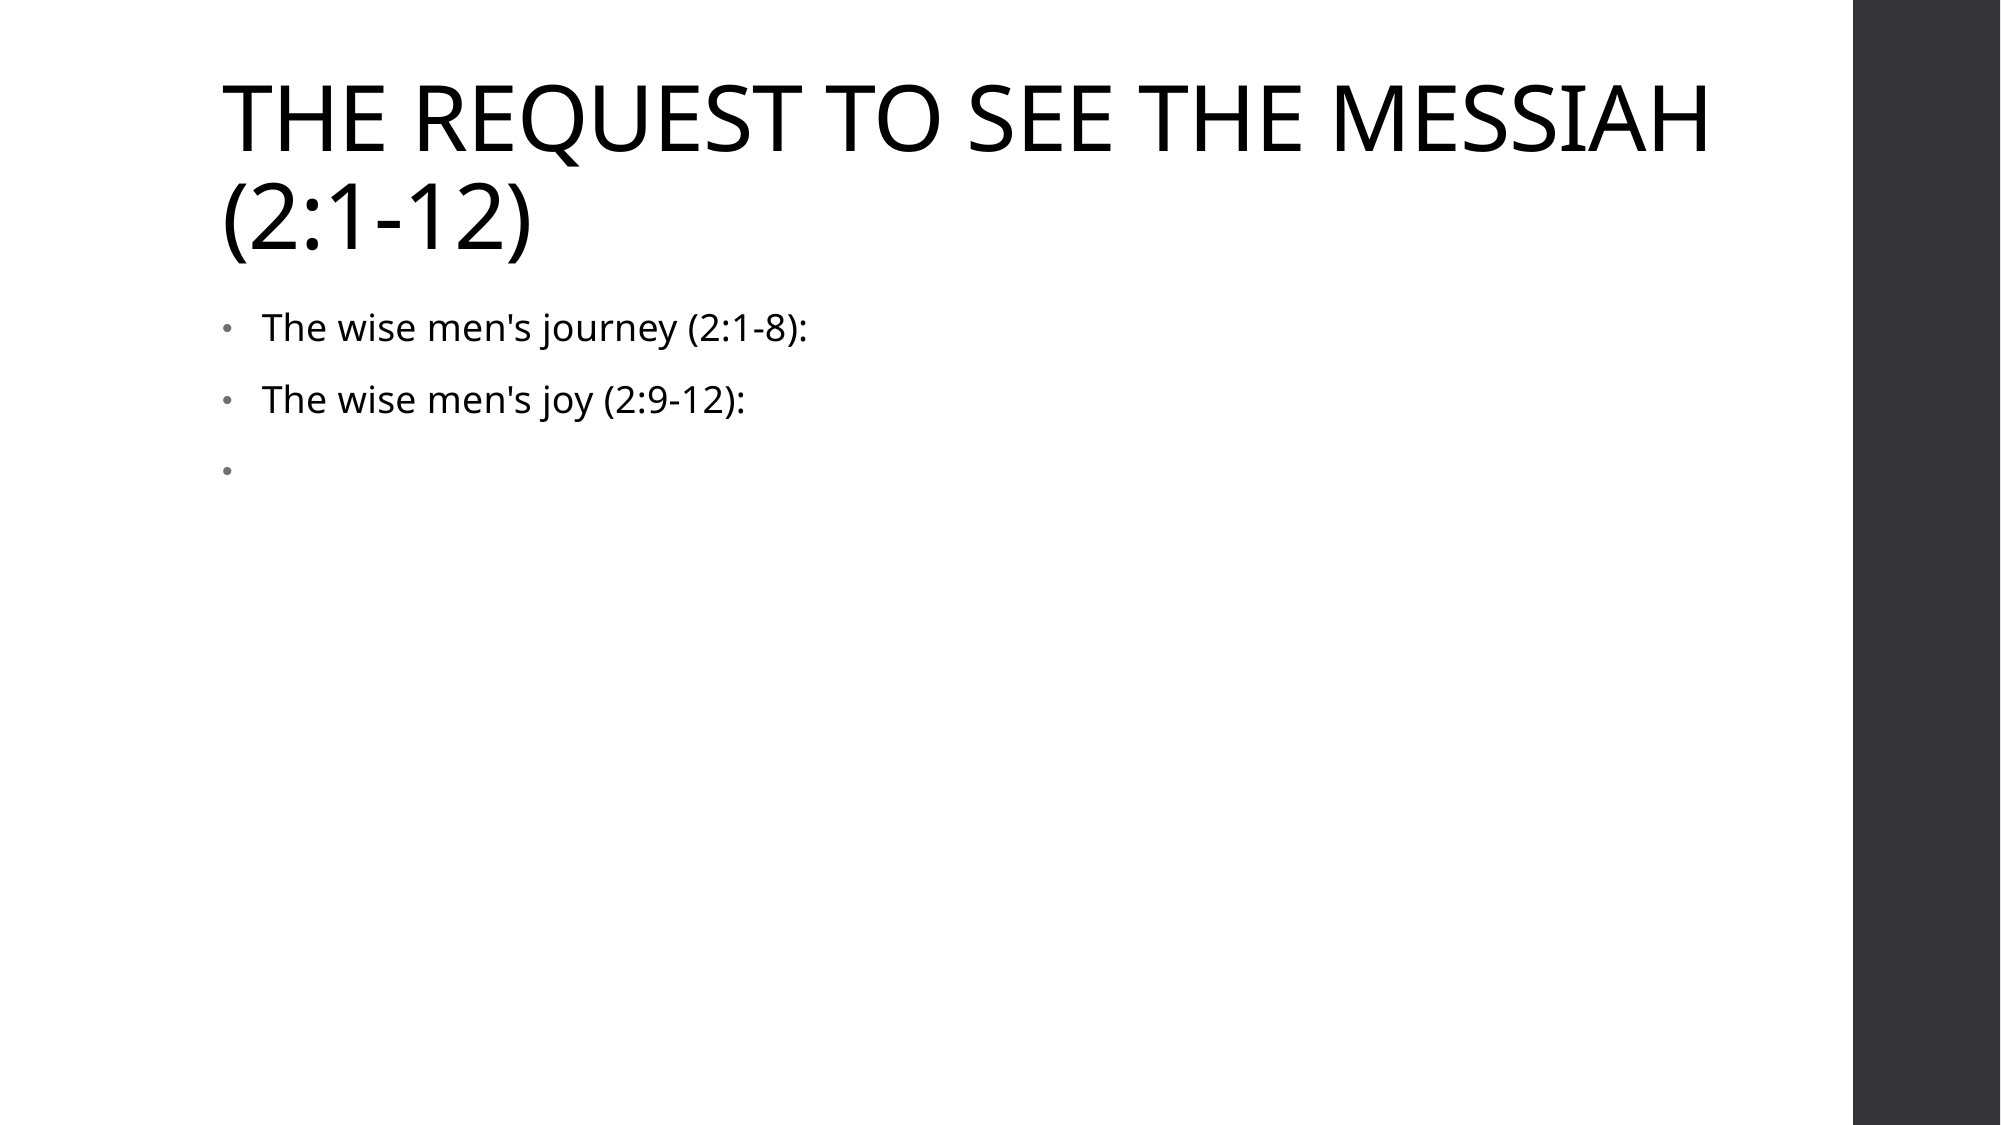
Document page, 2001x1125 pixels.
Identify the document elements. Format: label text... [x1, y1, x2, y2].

list The wise men's journey (2:1-8): The wise men's joy (2:9-12): [206, 299, 1617, 1014]
title THE REQUEST TO SEE THE MESSIAH (2:1-12) [206, 60, 1797, 278]
